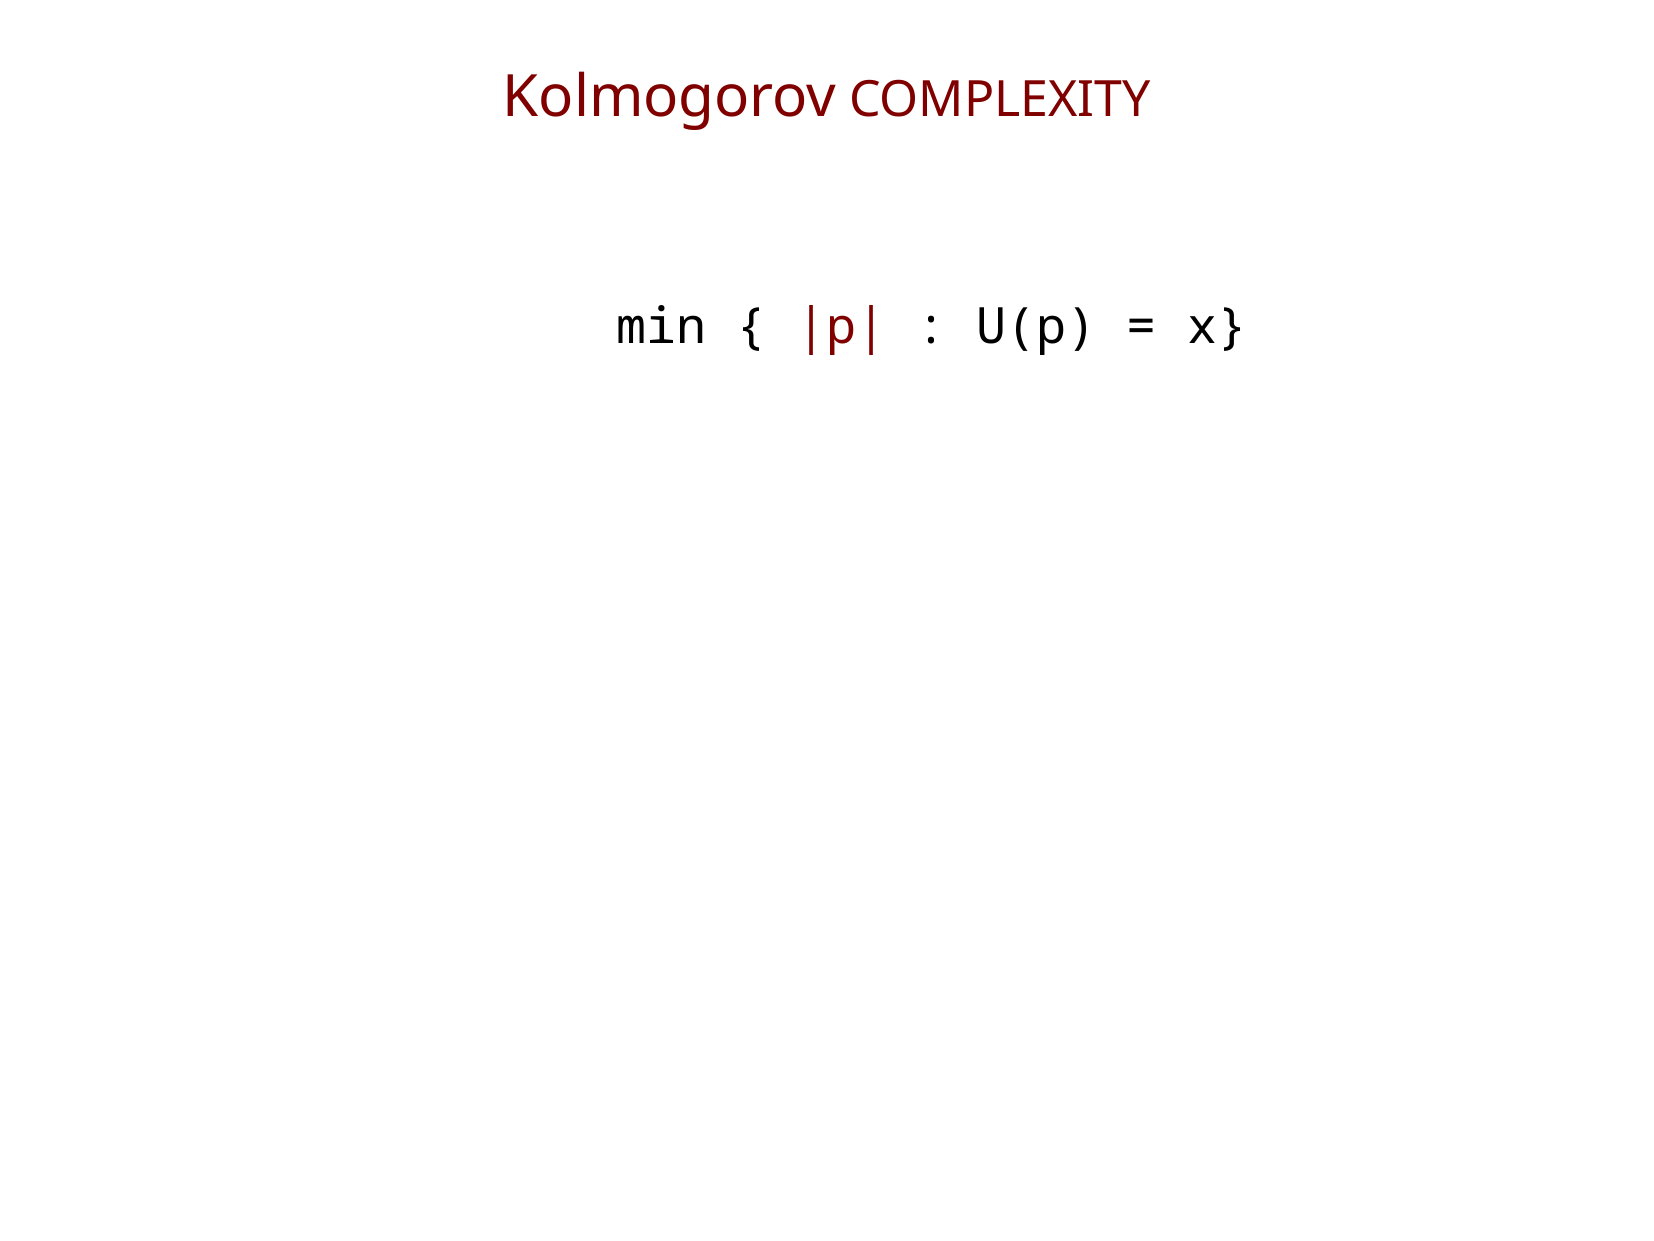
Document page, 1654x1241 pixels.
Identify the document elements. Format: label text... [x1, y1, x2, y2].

title Kolmogorov COMPLEXITY [82, 59, 1571, 127]
list C(x) = min { |p| : U(p) = x} [82, 290, 1571, 1109]
